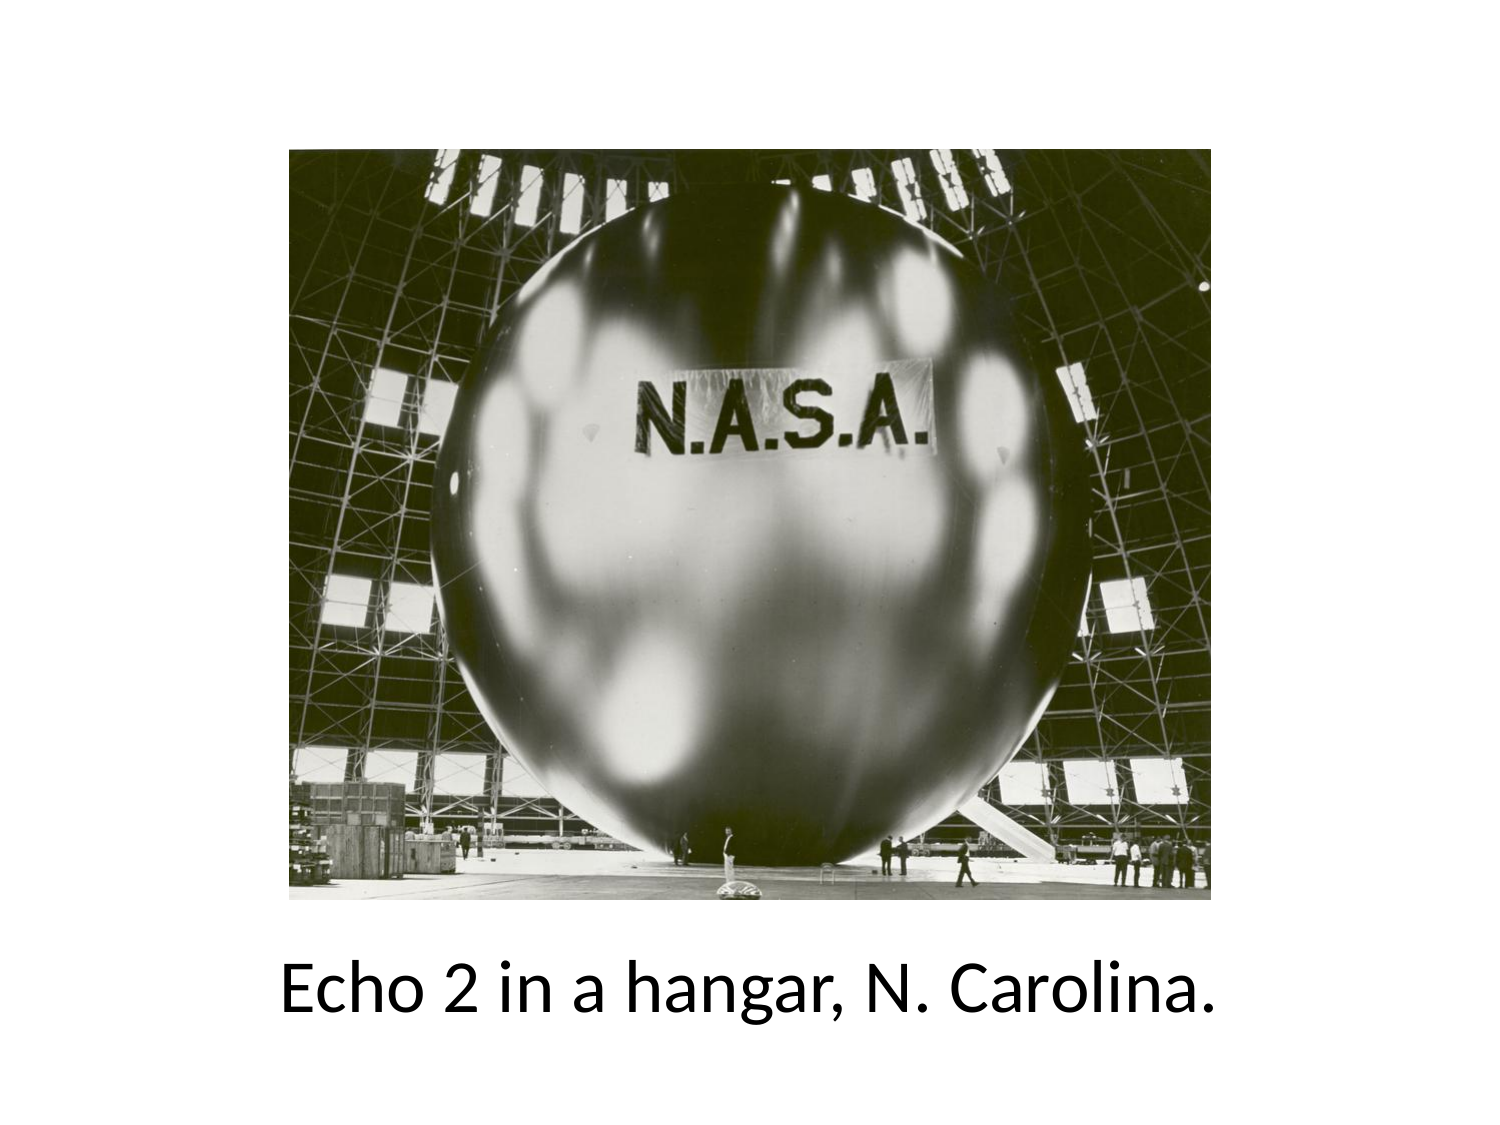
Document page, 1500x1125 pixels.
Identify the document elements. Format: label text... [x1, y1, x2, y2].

picture [289, 149, 1211, 900]
text_box Echo 2 in a hangar, N. Carolina. [265, 929, 1235, 1035]
